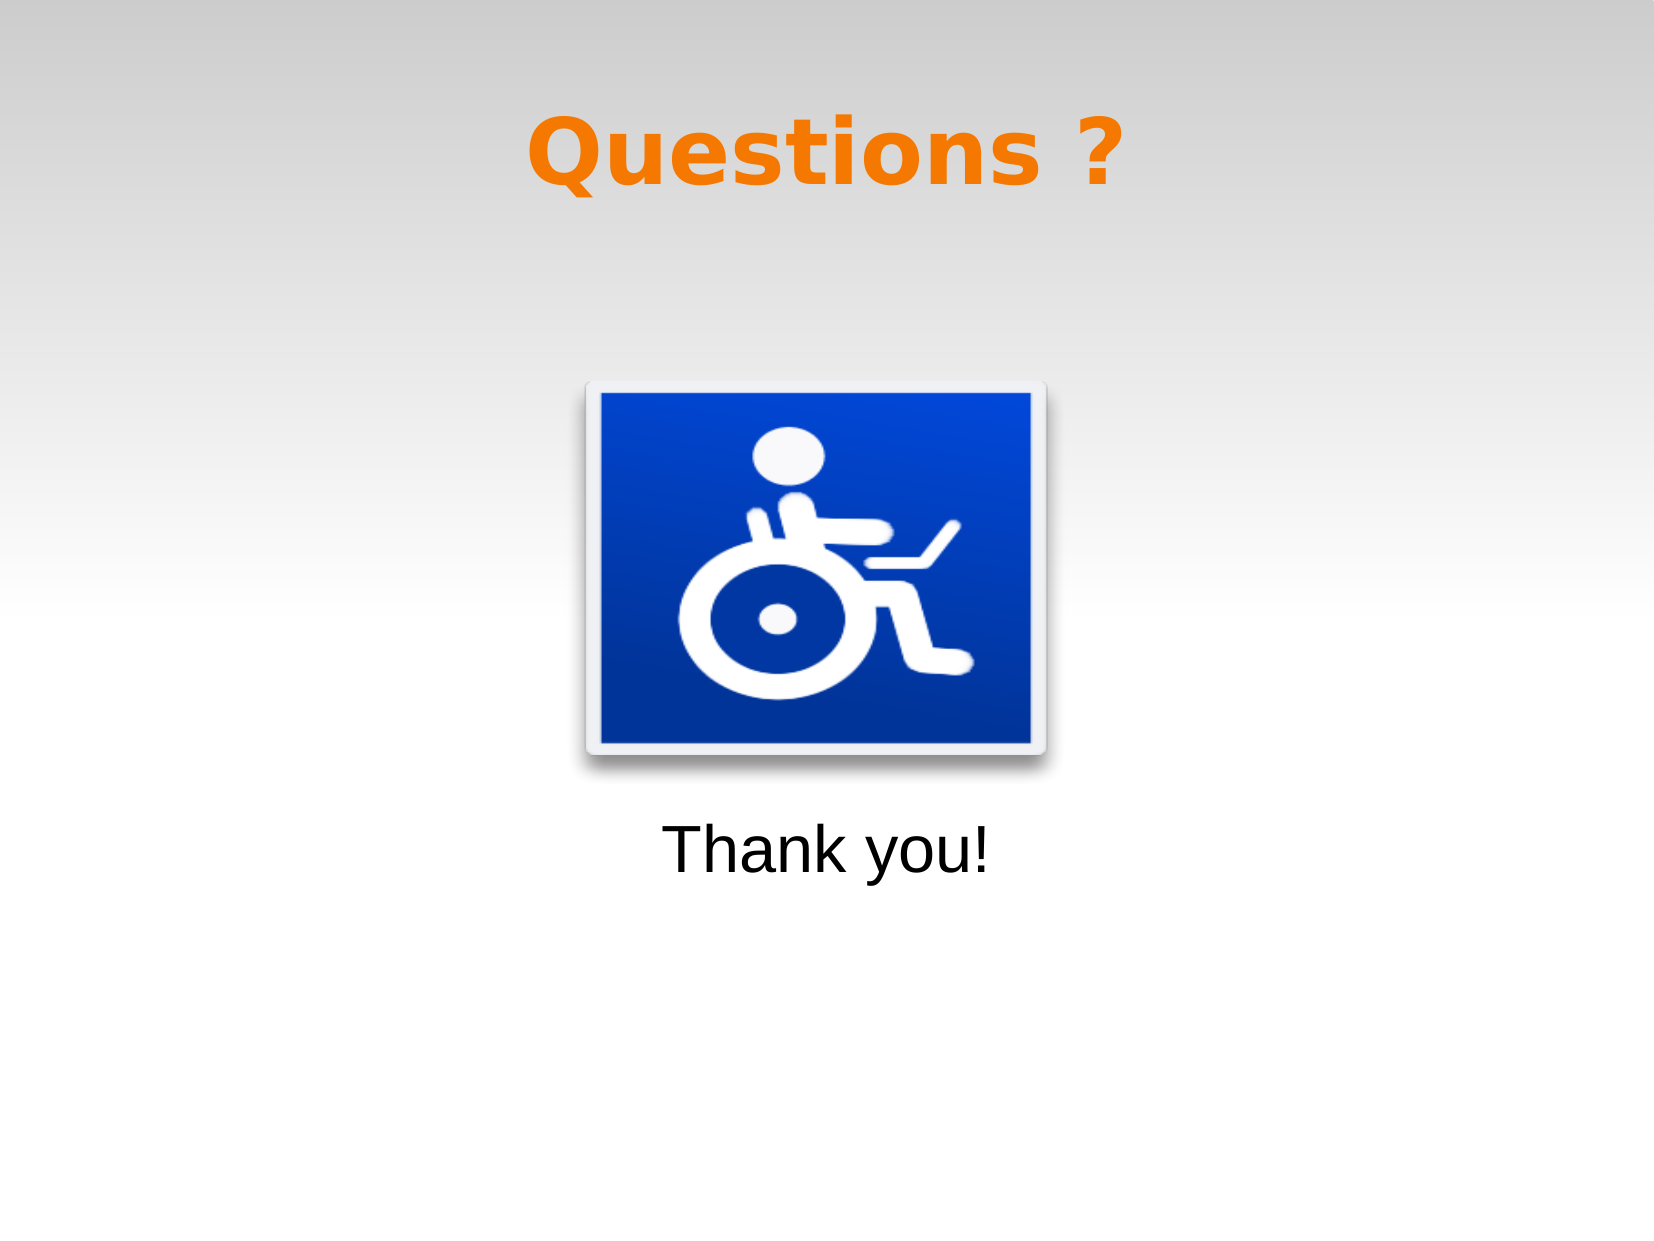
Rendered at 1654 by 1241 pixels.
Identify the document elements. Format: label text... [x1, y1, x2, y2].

title Questions ? [82, 49, 1571, 257]
subtitle Thank you! [82, 290, 1571, 1109]
